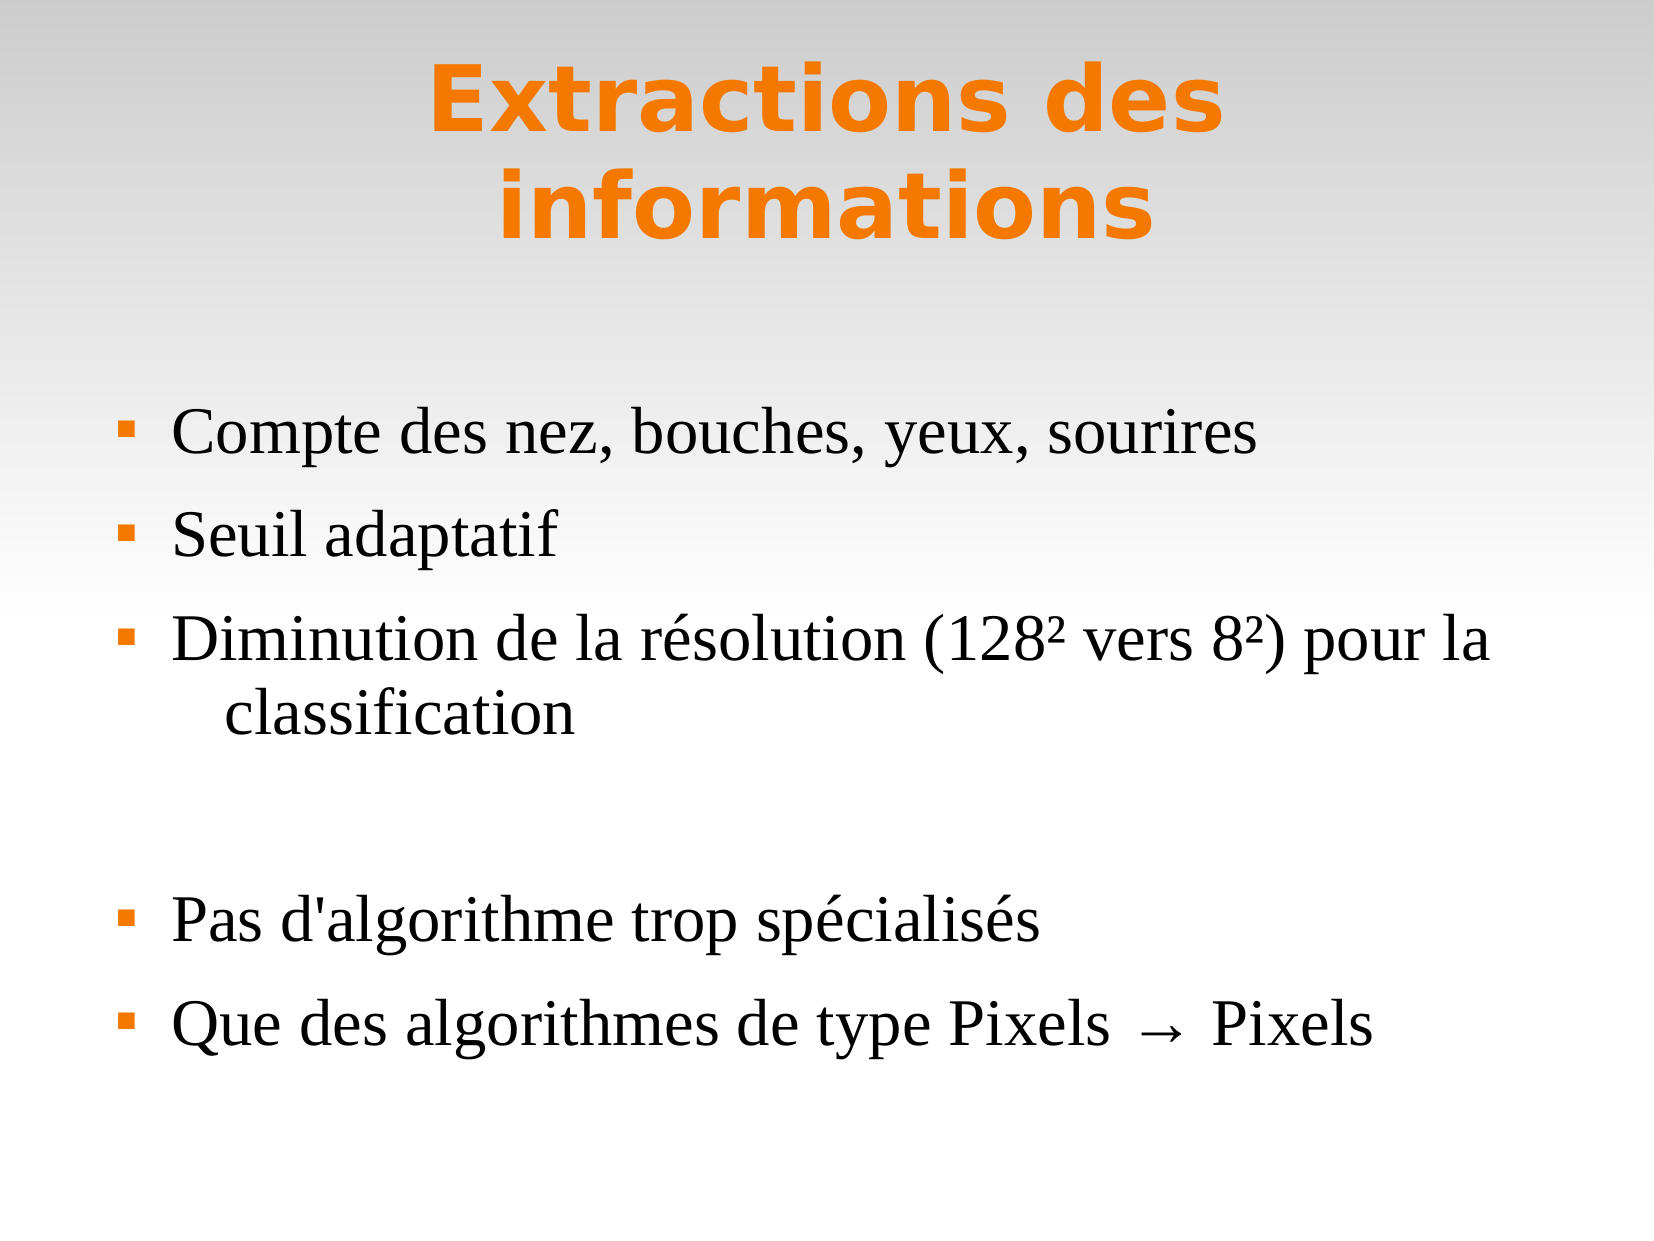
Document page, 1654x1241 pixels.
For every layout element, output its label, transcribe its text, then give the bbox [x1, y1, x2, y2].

title Extractions des informations [82, 45, 1571, 261]
list Compte des nez, bouches, yeux, sourires Seuil adaptatif Diminution de la résolution (128² vers 8²) pour la classification Pas d'algorithme trop spécialisés Que des algorithmes de type Pixels → Pixels [82, 290, 1571, 1114]
